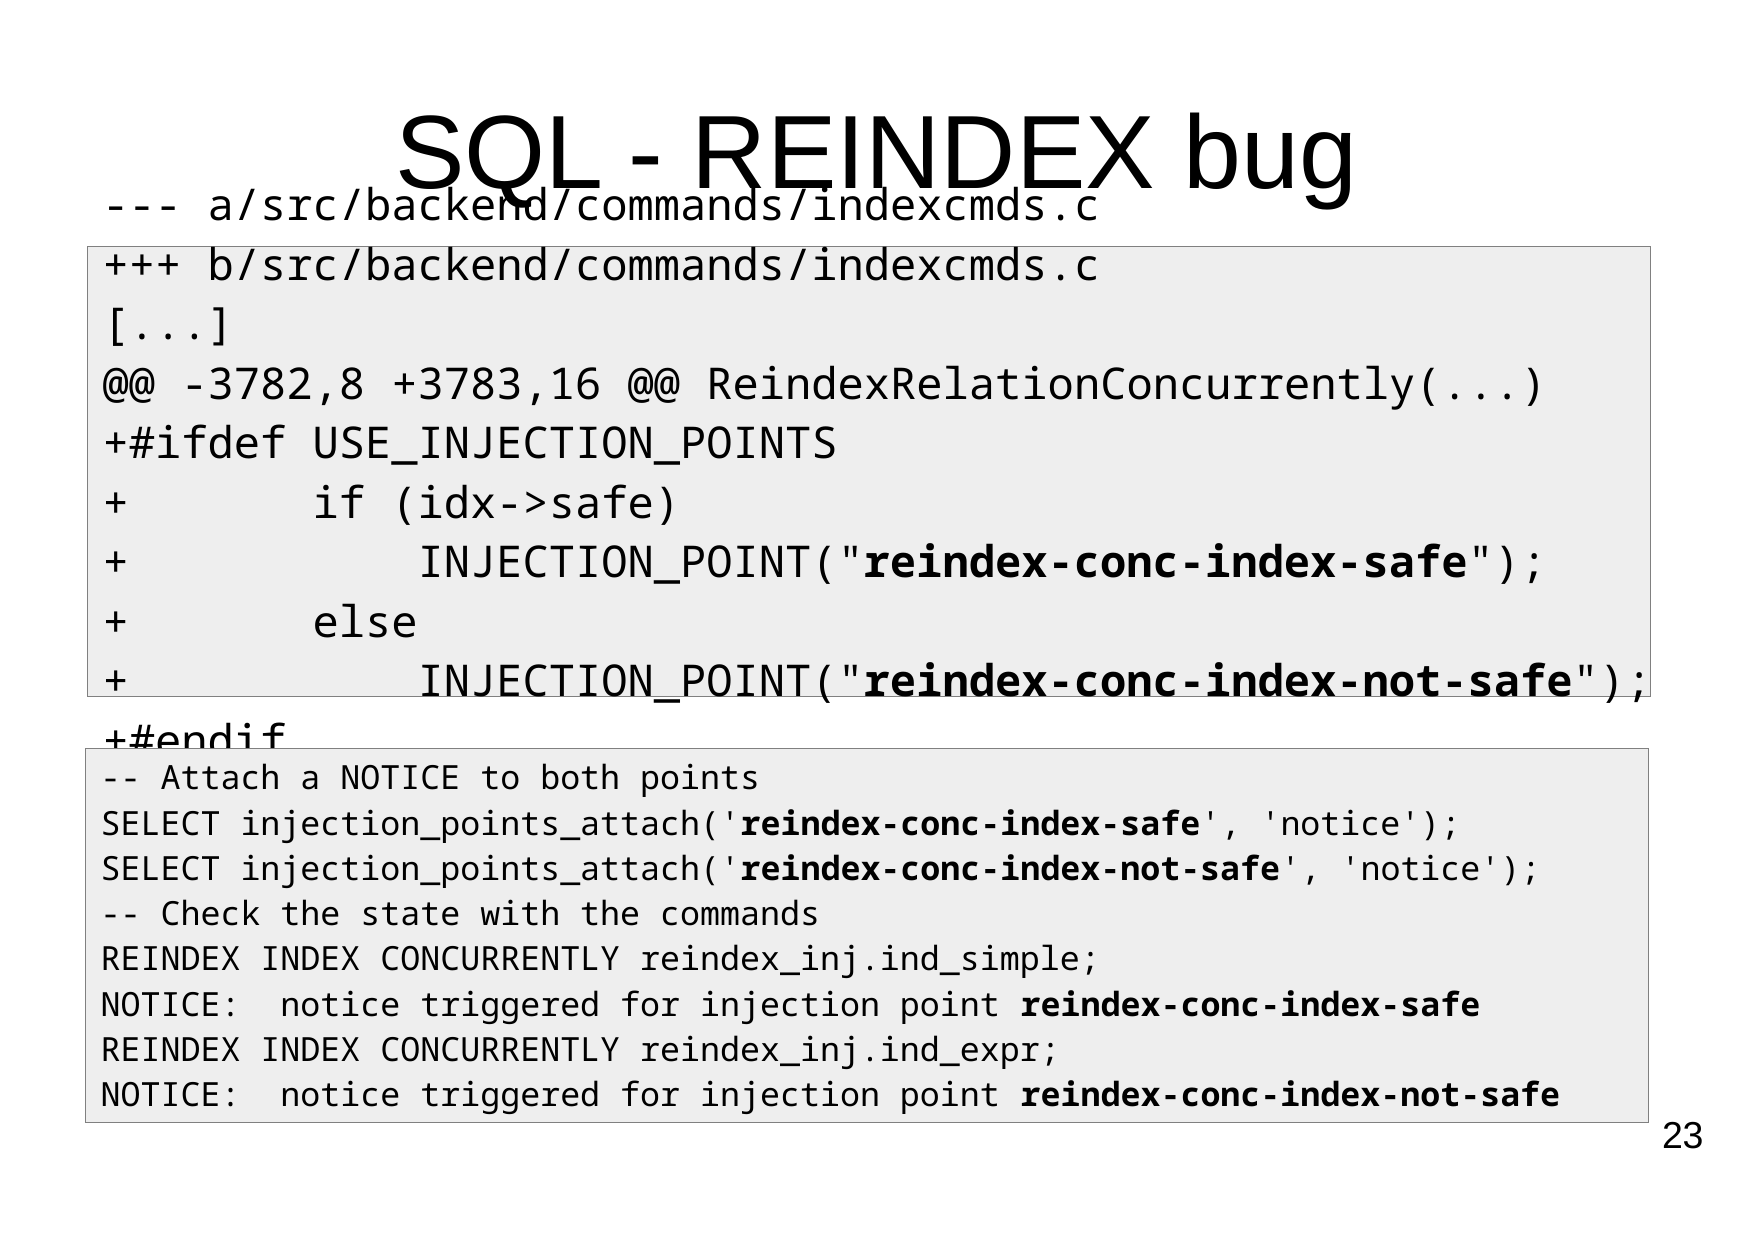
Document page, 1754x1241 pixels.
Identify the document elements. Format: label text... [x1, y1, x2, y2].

text_box -- Attach a NOTICE to both points SELECT injection_points_attach('reindex-conc-index-safe', 'notice'); SELECT injection_points_attach('reindex-conc-index-not-safe', 'notice'); -- Check the state with the commands REINDEX INDEX CONCURRENTLY reindex_inj.ind_simple; NOTICE: notice triggered for injection point reindex-conc-index-safe REINDEX INDEX CONCURRENTLY reindex_inj.ind_expr; NOTICE: notice triggered for injection point reindex-conc-index-not-safe [85, 748, 1649, 1123]
text_box <number> [1447, 1106, 1719, 1201]
text_box --- a/src/backend/commands/indexcmds.c +++ b/src/backend/commands/indexcmds.c [...] @@ -3782,8 +3783,16 @@ ReindexRelationConcurrently(...) +#ifdef USE_INJECTION_POINTS + if (idx->safe) + INJECTION_POINT("reindex-conc-index-safe"); + else + INJECTION_POINT("reindex-conc-index-not-safe"); +#endif [87, 246, 1651, 697]
title SQL - REINDEX bug [87, 49, 1667, 257]
